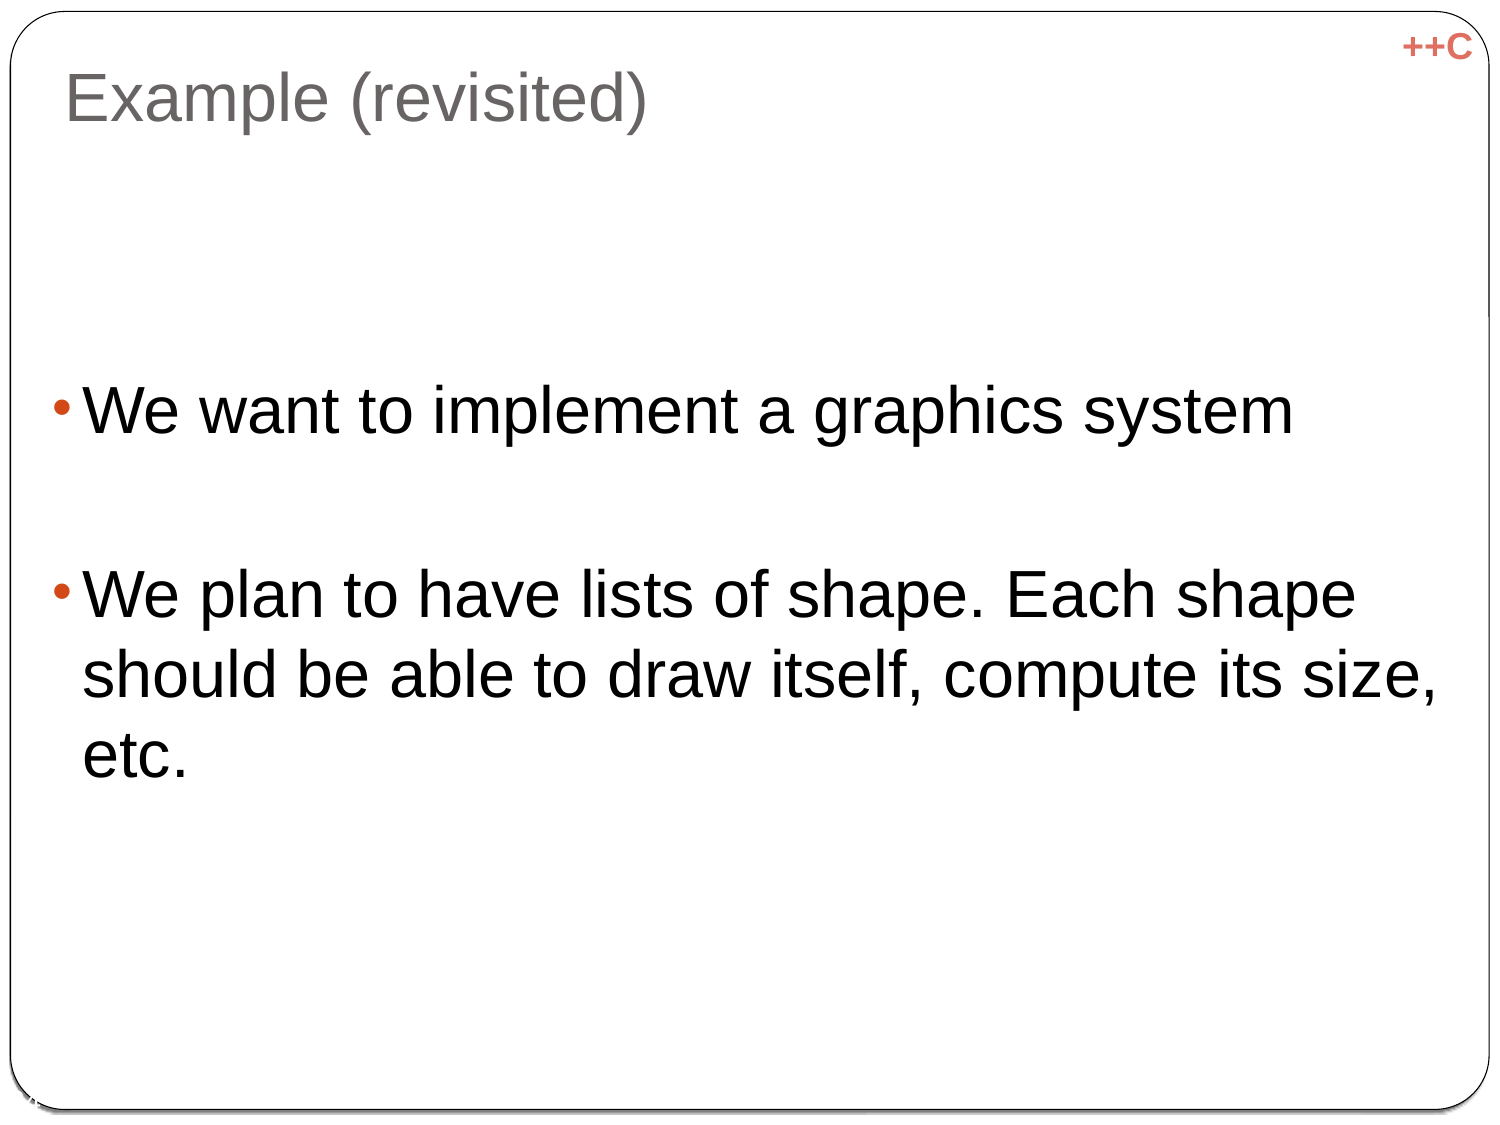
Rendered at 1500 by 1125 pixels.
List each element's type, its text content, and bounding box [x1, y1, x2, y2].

list We want to implement a graphics system We plan to have lists of shape. Each shape should be able to draw itself, compute its size, etc. [37, 162, 1463, 1088]
slide_number <number> [0, 1074, 50, 1125]
title Example (revisited) [50, 45, 1450, 150]
